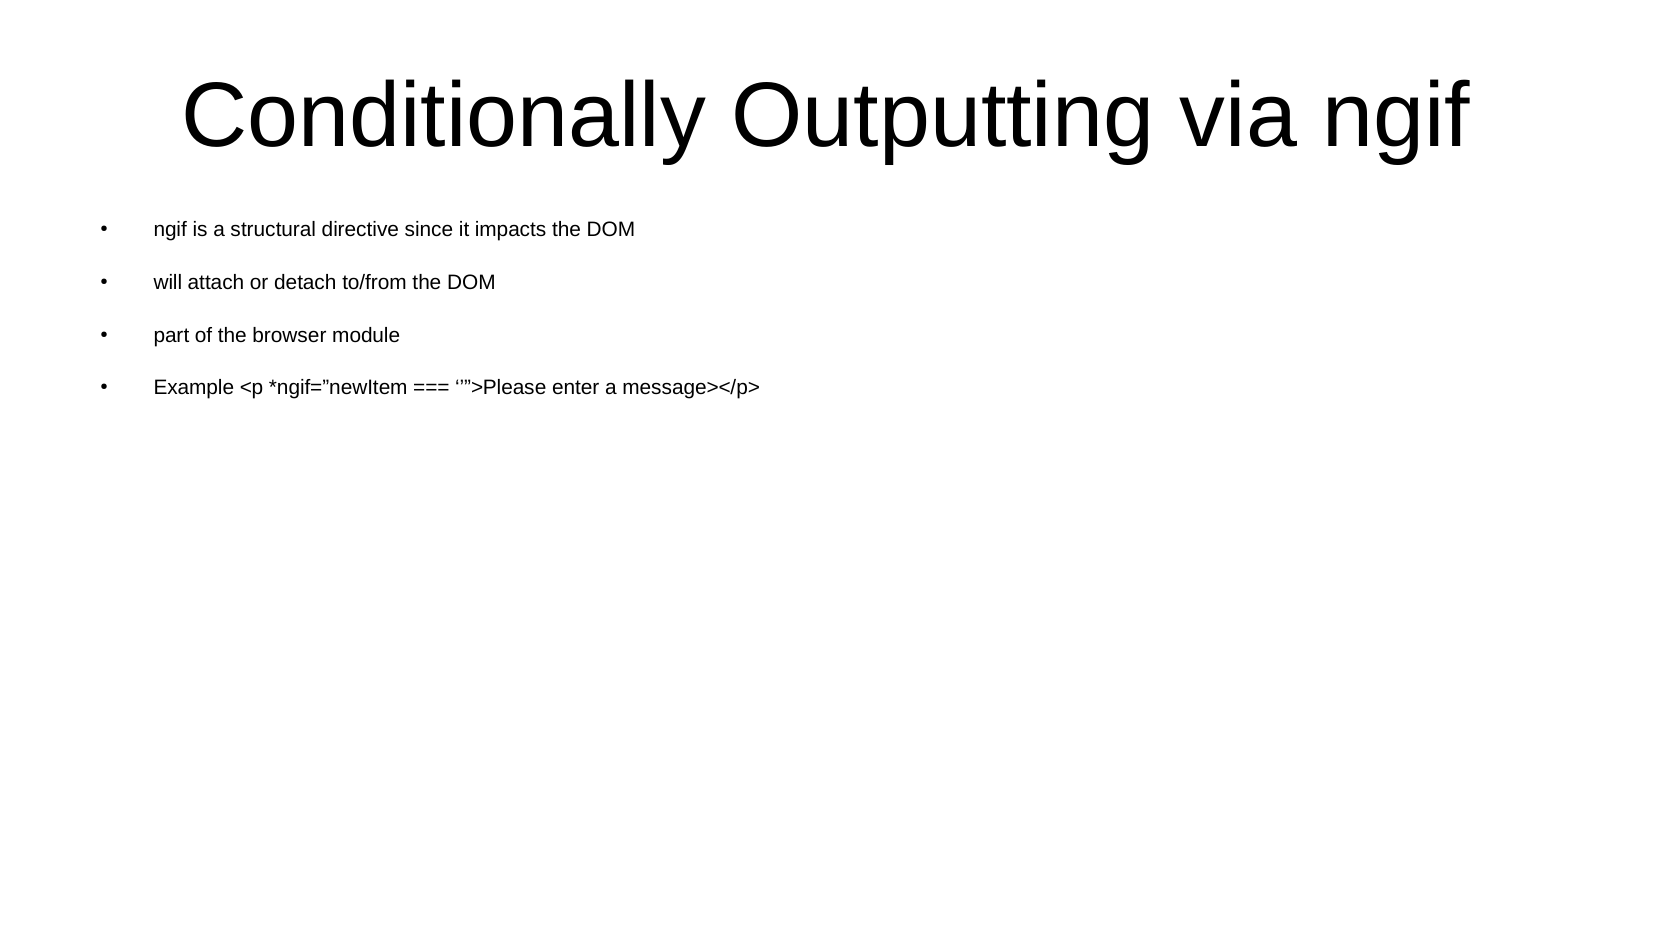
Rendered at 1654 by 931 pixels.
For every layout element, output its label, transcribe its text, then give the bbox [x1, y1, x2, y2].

list ngif is a structural directive since it impacts the DOM will attach or detach to/from the DOM part of the browser module Example <p *ngif=”newItem === ‘’”>Please enter a message></p> [82, 217, 1636, 916]
title Conditionally Outputting via ngif [82, 37, 1571, 193]
